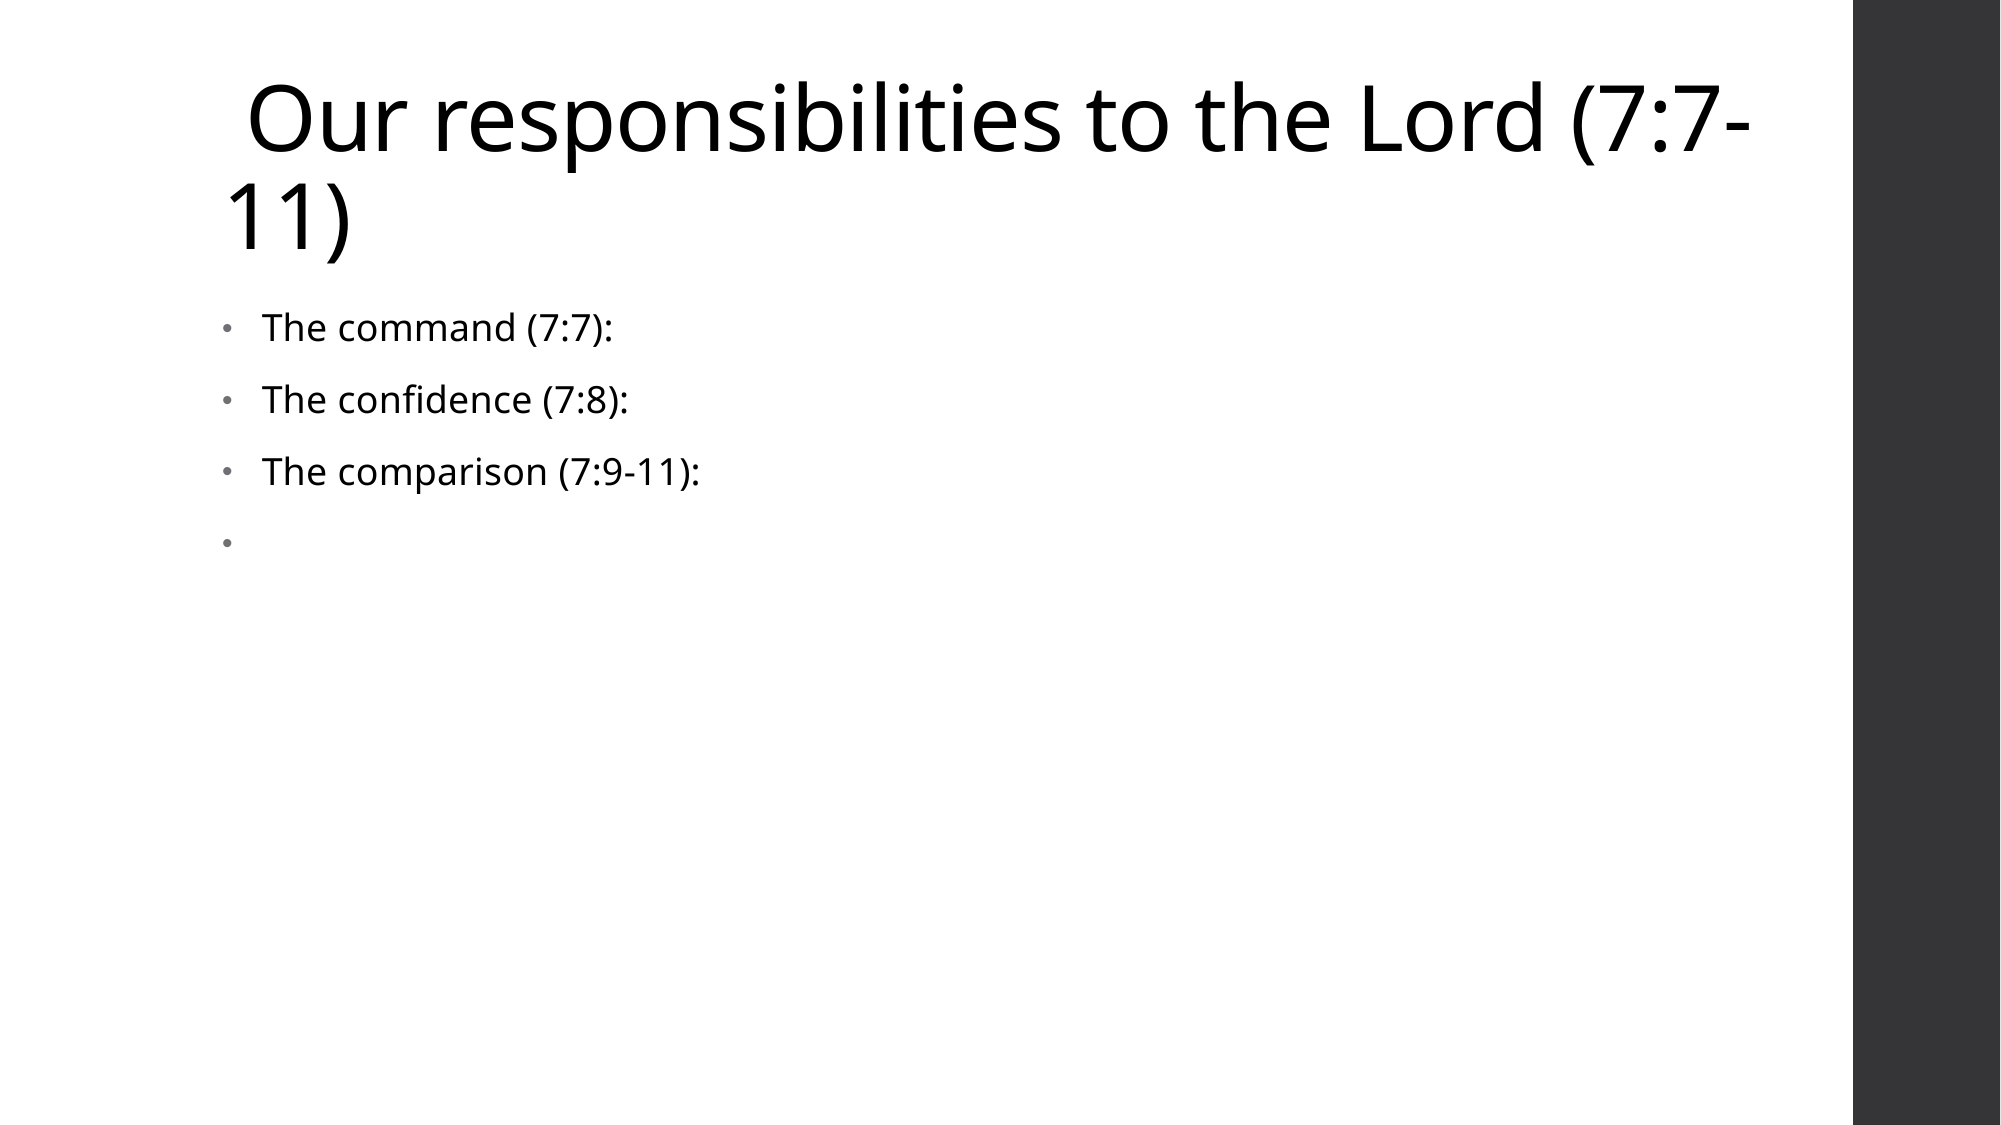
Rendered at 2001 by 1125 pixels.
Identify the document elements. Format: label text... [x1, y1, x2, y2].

title Our responsibilities to the Lord (7:7-11) [206, 60, 1797, 278]
list The command (7:7): The confidence (7:8): The comparison (7:9-11): [206, 299, 1617, 1014]
